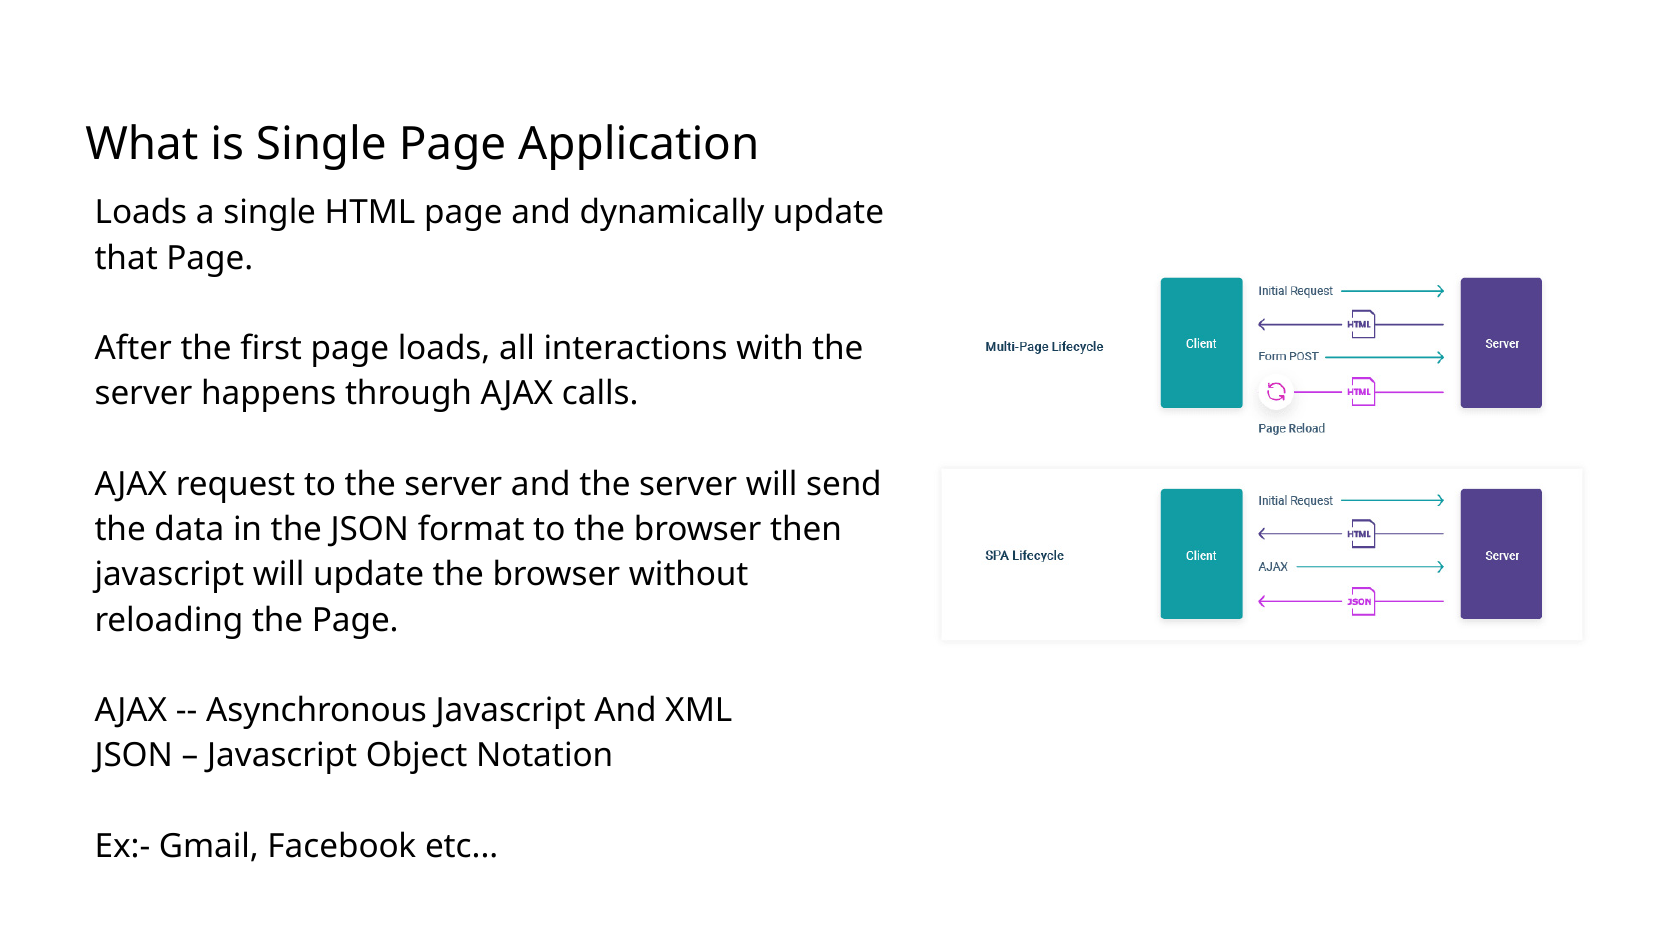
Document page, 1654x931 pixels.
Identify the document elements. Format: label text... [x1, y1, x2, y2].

picture [933, 259, 1590, 651]
title What is Single Page Application [14, 64, 830, 220]
subtitle Loads a single HTML page and dynamically update that Page. After the first page loads, all interactions with the server happens through AJAX calls. AJAX request to the server and the server will send the data in the JSON format to the browser then javascript will update the browser without reloading the Page. AJAX -- Asynchronous Javascript And XML JSON – Javascript Object Notation Ex:- Gmail, Facebook etc... [94, 280, 886, 889]
